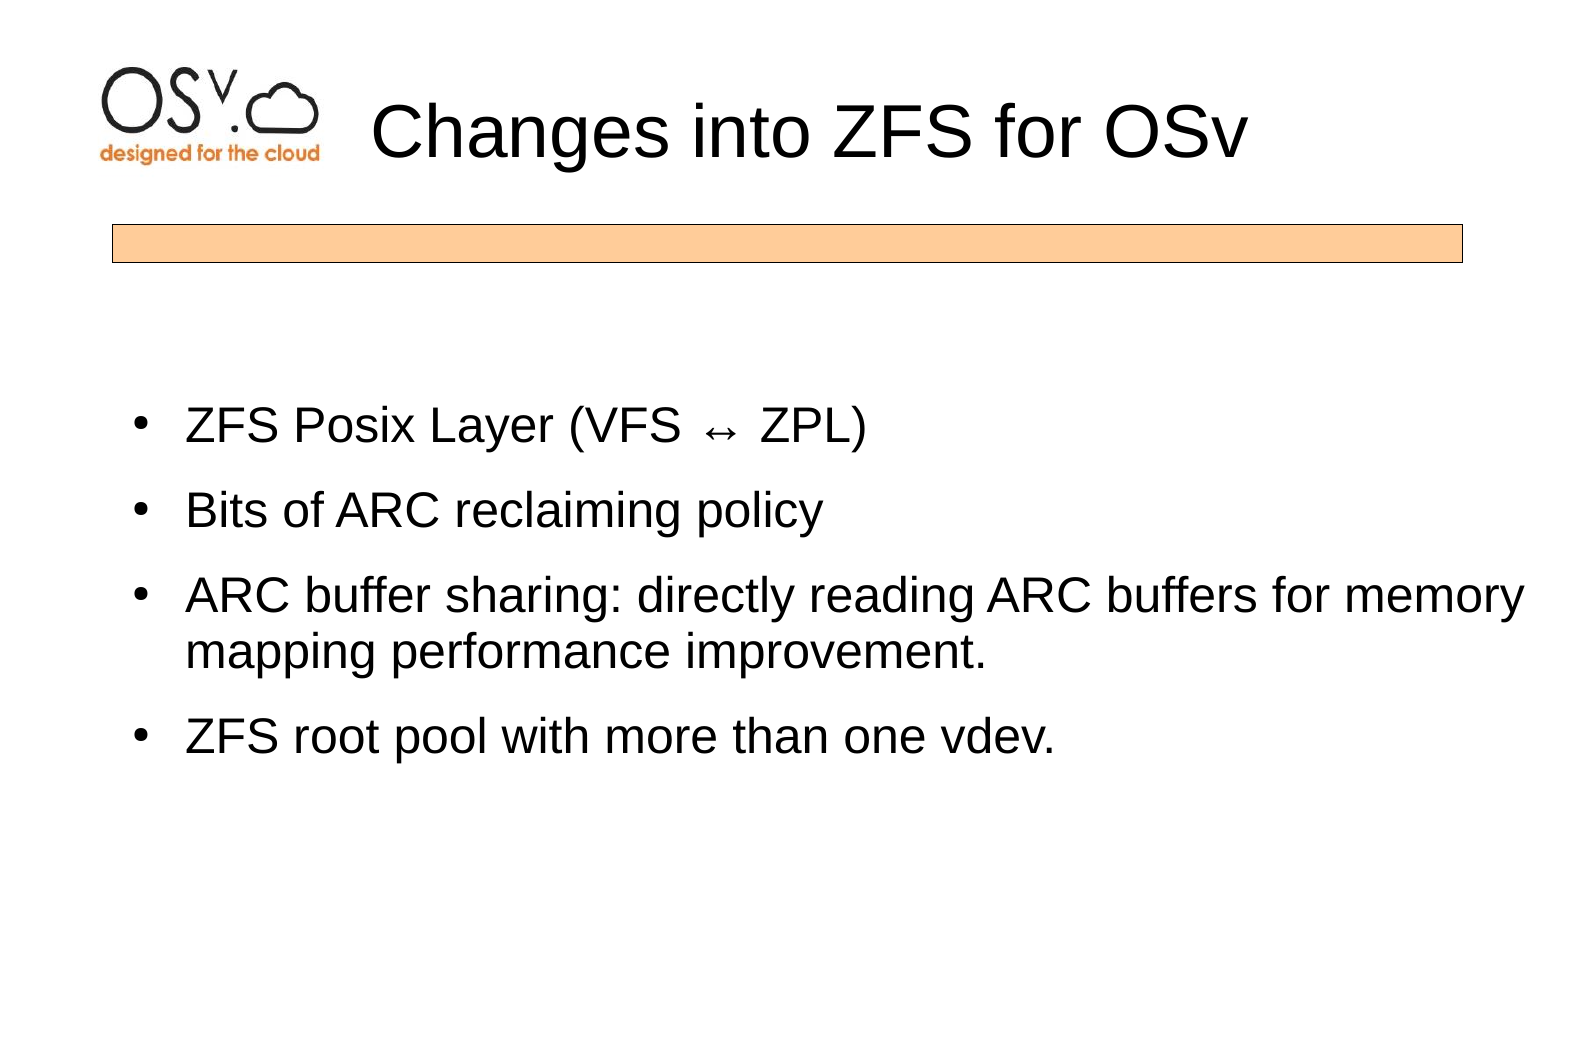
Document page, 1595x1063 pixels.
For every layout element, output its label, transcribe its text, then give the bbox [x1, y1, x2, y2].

text_box [112, 224, 1463, 263]
title Changes into ZFS for OSv [79, 49, 1515, 213]
list ZFS Posix Layer (VFS ↔ ZPL) Bits of ARC reclaiming policy ARC buffer sharing: directly reading ARC buffers for memory mapping performance improvement. ZFS root pool with more than one vdev. [114, 396, 1550, 1063]
picture [83, 37, 338, 186]
